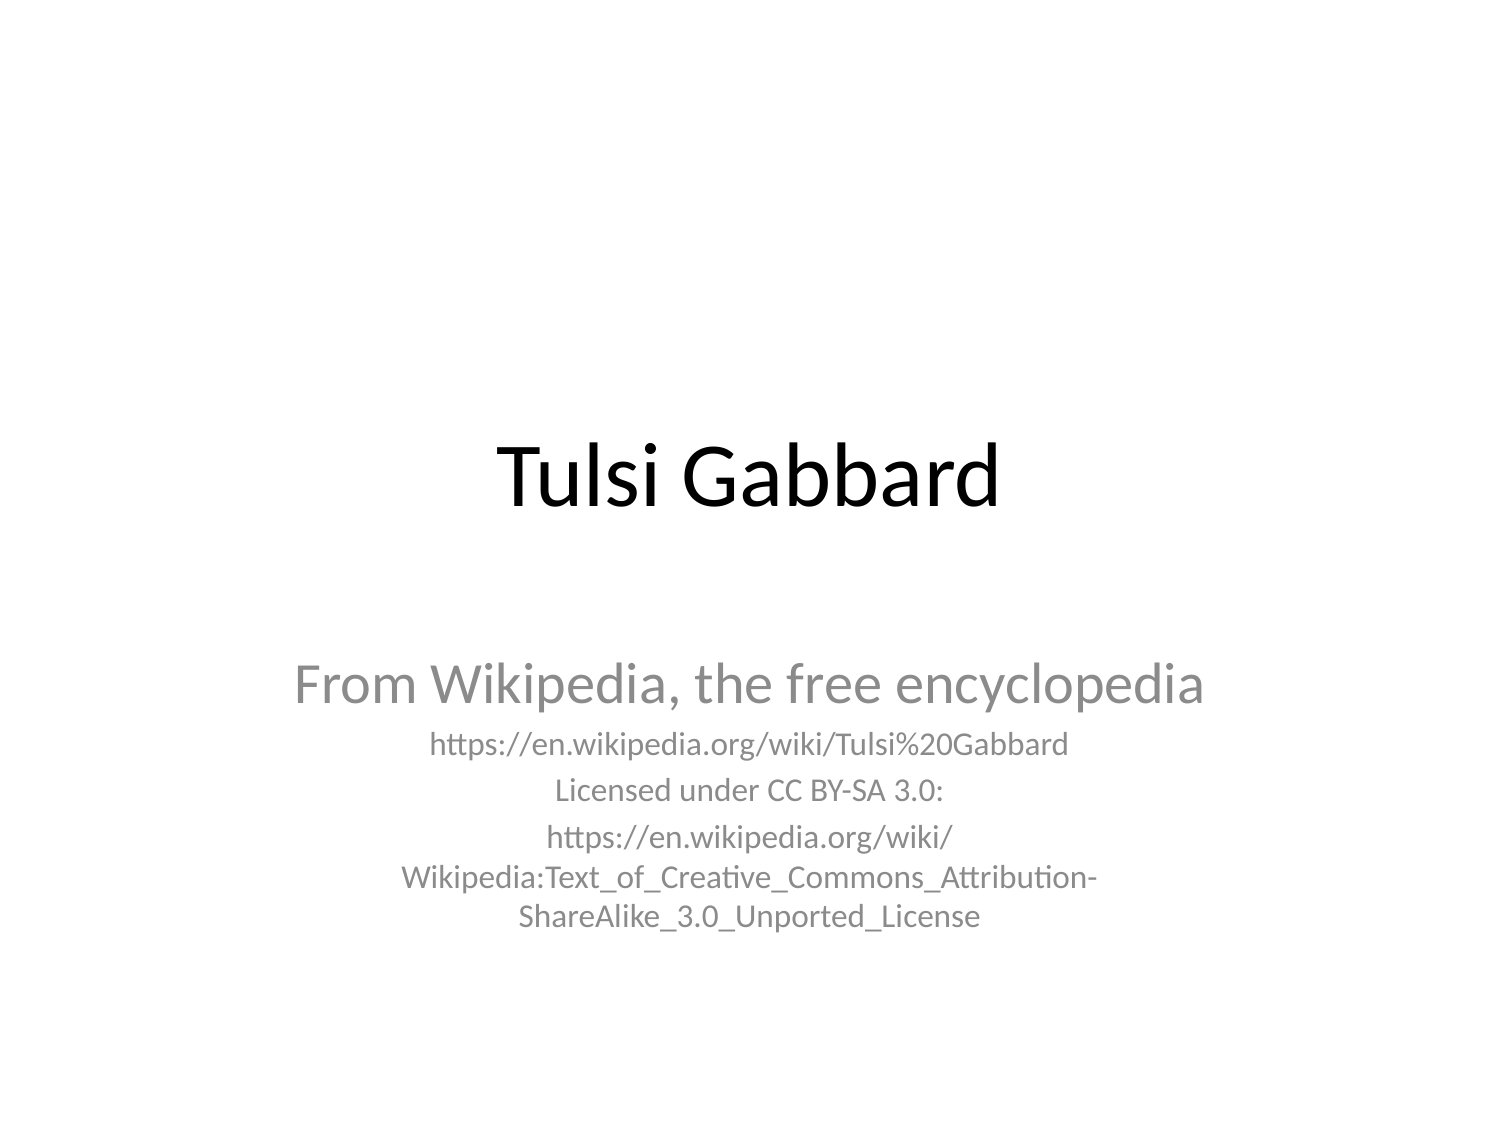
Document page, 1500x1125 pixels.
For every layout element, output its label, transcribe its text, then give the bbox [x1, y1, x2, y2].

title Tulsi Gabbard [112, 349, 1388, 591]
subtitle From Wikipedia, the free encyclopedia https://en.wikipedia.org/wiki/Tulsi%20Gabbard Licensed under CC BY-SA 3.0: https://en.wikipedia.org/wiki/Wikipedia:Text_of_Creative_Commons_Attribution-ShareAlike_3.0_Unported_License [225, 637, 1275, 925]
